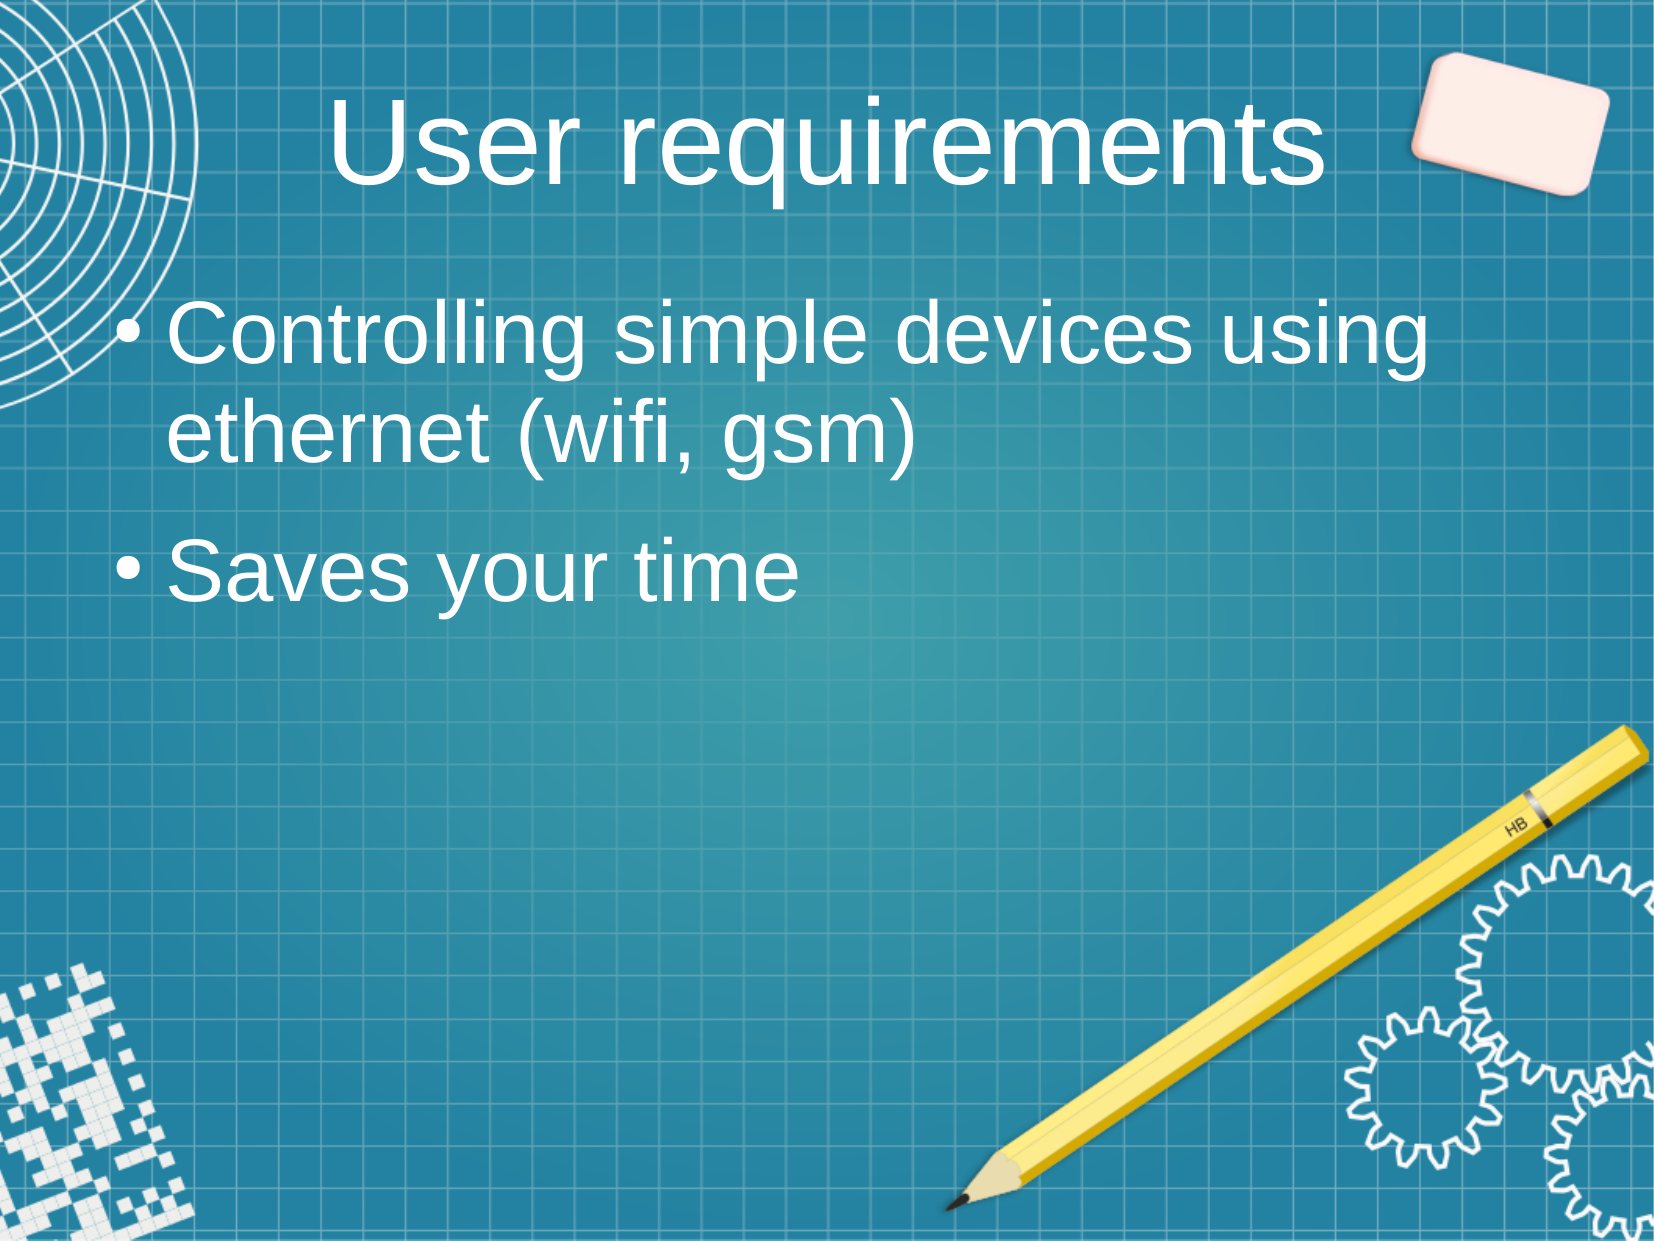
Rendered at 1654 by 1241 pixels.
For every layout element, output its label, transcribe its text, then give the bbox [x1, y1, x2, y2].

title User requirements [82, 47, 1571, 237]
list Controlling simple devices using ethernet (wifi, gsm) Saves your time [94, 283, 1583, 1158]
picture [0, 0, 1654, 1241]
